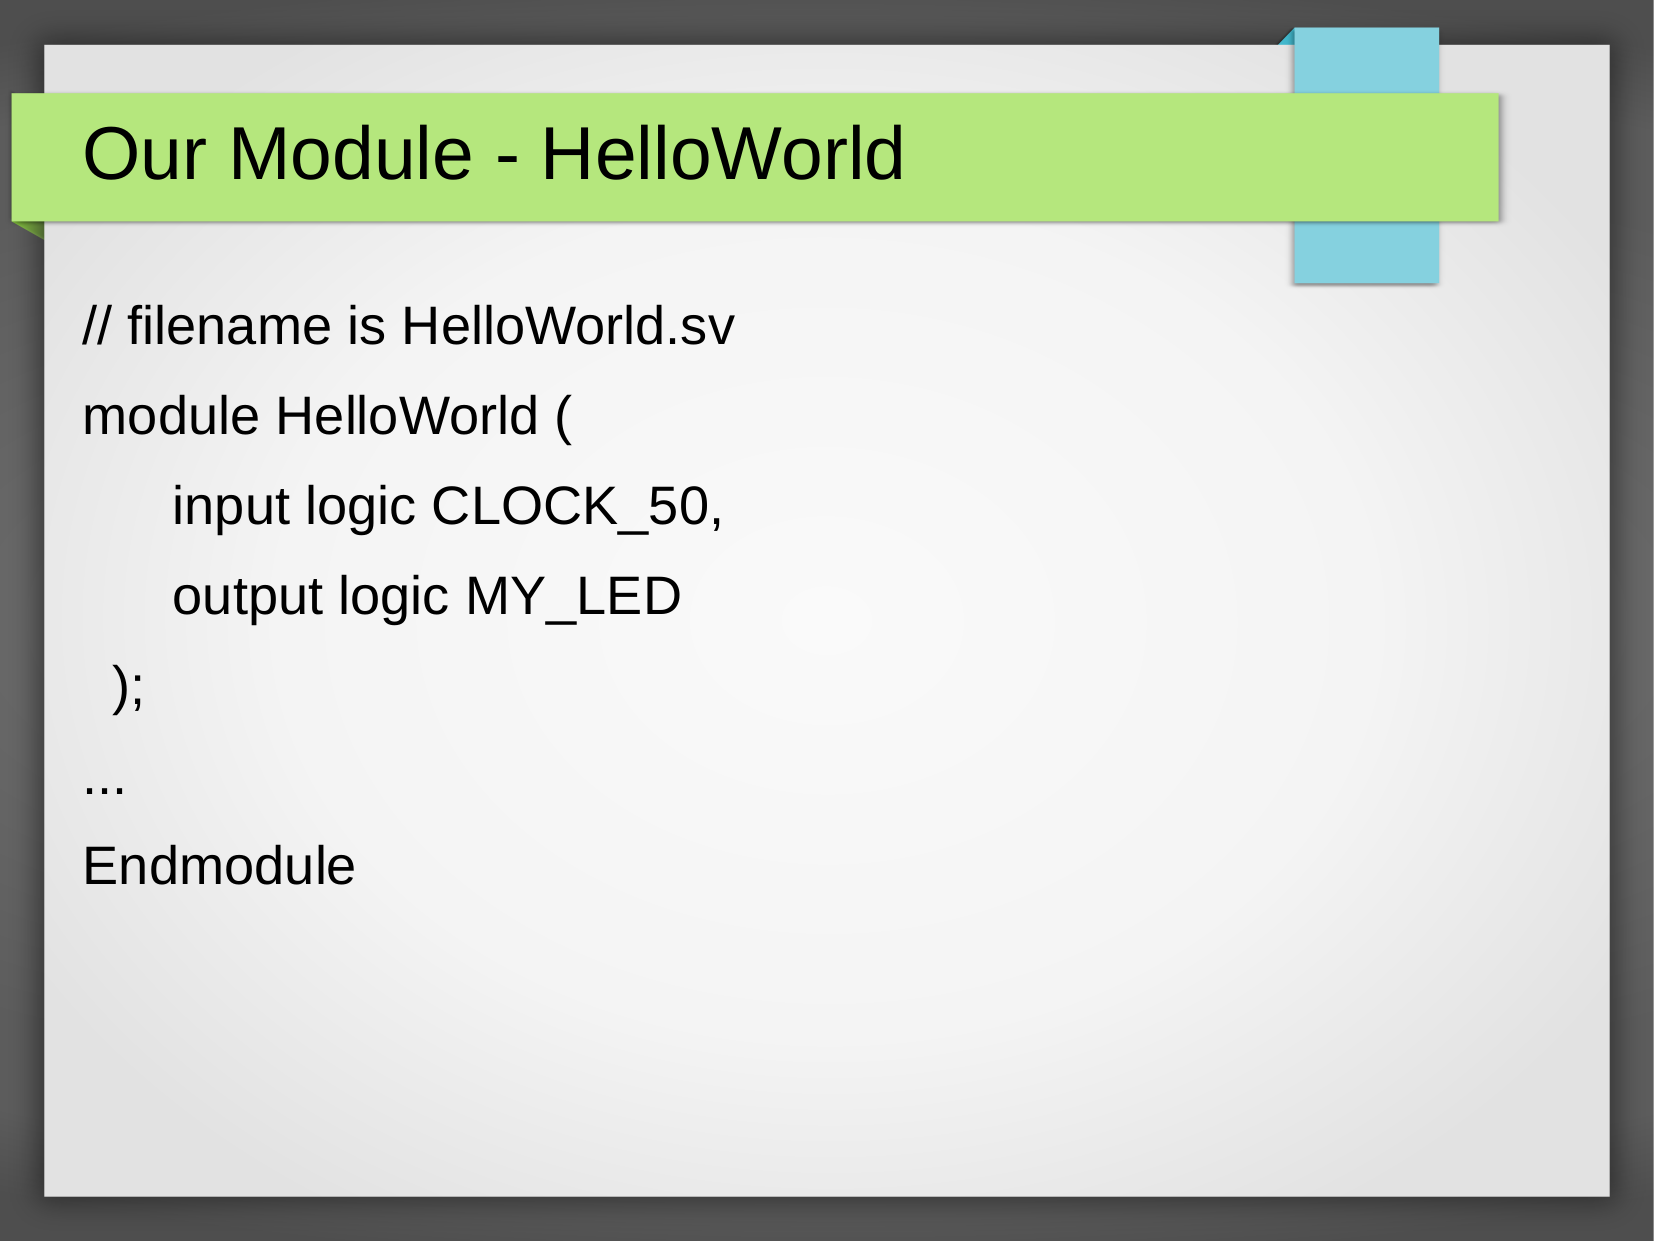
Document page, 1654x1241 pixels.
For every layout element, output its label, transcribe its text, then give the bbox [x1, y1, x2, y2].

picture [0, 0, 1654, 1241]
title Our Module - HelloWorld [82, 94, 1264, 213]
list // filename is HelloWorld.sv module HelloWorld ( input logic CLOCK_50, output logic MY_LED ); ... Endmodule [82, 295, 1571, 1167]
